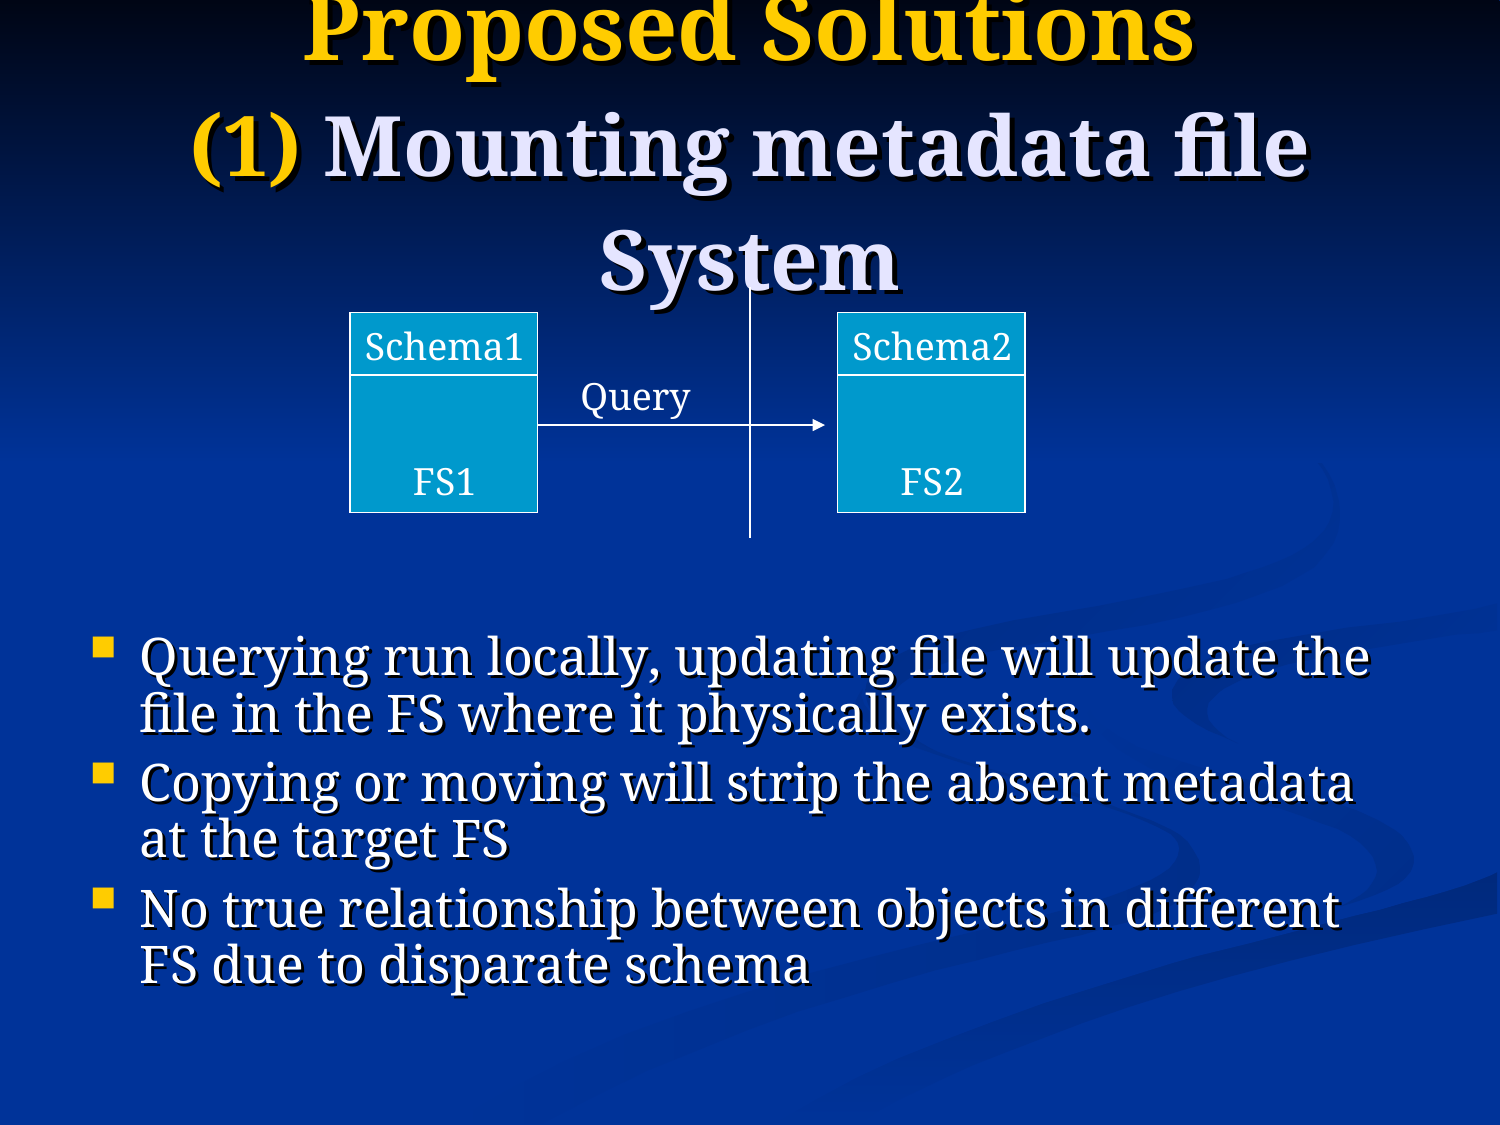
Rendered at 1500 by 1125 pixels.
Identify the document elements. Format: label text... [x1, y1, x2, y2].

title Proposed Solutions (1) Mounting metadata file System [75, 0, 1426, 262]
list Querying run locally, updating file will update the file in the FS where it physically exists. Copying or moving will strip the absent metadata at the target FS No true relationship between objects in different FS due to disparate schema [75, 262, 1426, 1005]
text_box Schema2 FS2 [837, 375, 1025, 513]
text_box Schema2 FS2 [837, 312, 1025, 374]
text_box Schema1 FS1 [349, 312, 538, 513]
text_box Query [565, 364, 706, 426]
